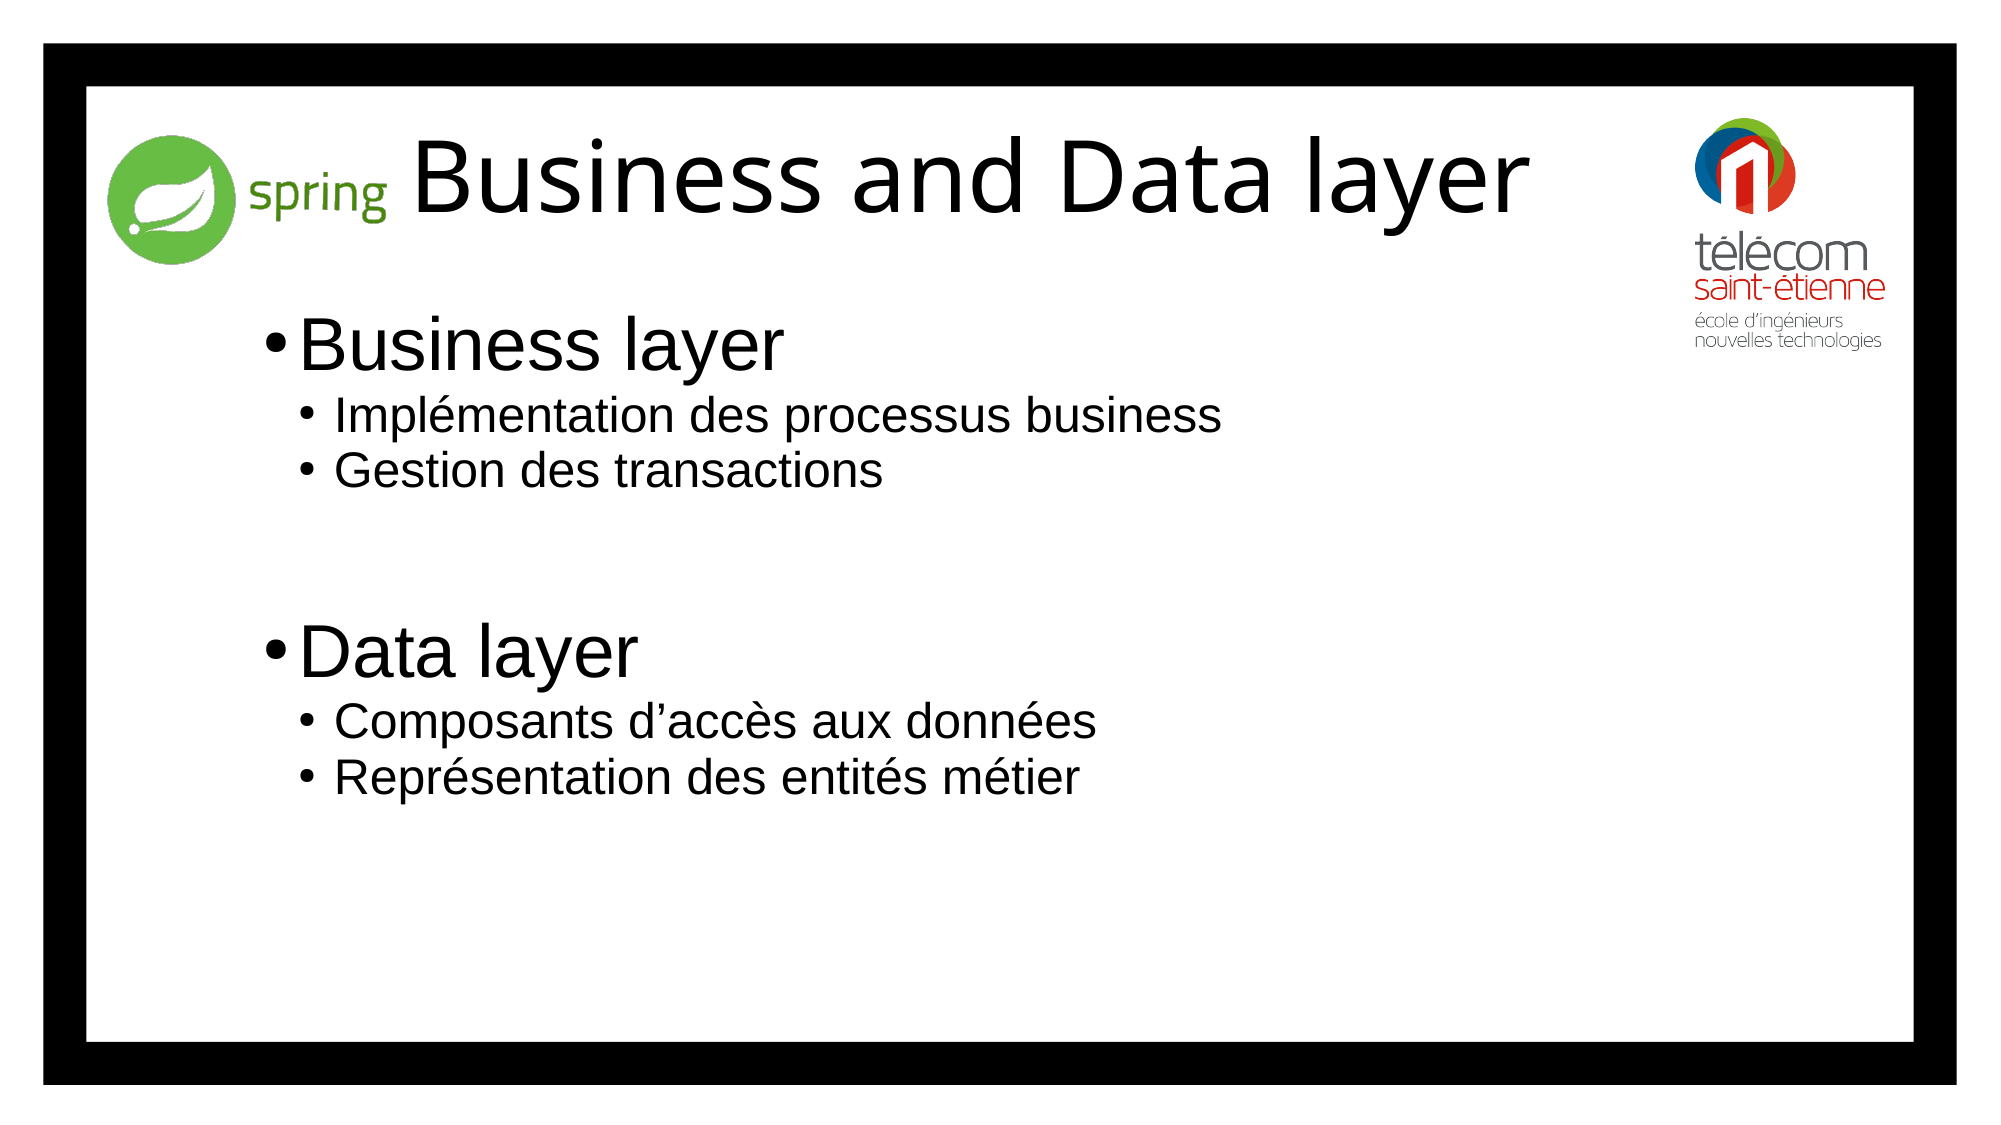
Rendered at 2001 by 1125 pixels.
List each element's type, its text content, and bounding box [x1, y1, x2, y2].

picture [106, 129, 390, 272]
picture [1695, 118, 1885, 351]
title Business and Data layer [389, 105, 1869, 272]
text_box Business layer Implémentation des processus business Gestion des transactions Data layer Composants d’accès aux données Représentation des entités métier [248, 295, 1878, 1028]
